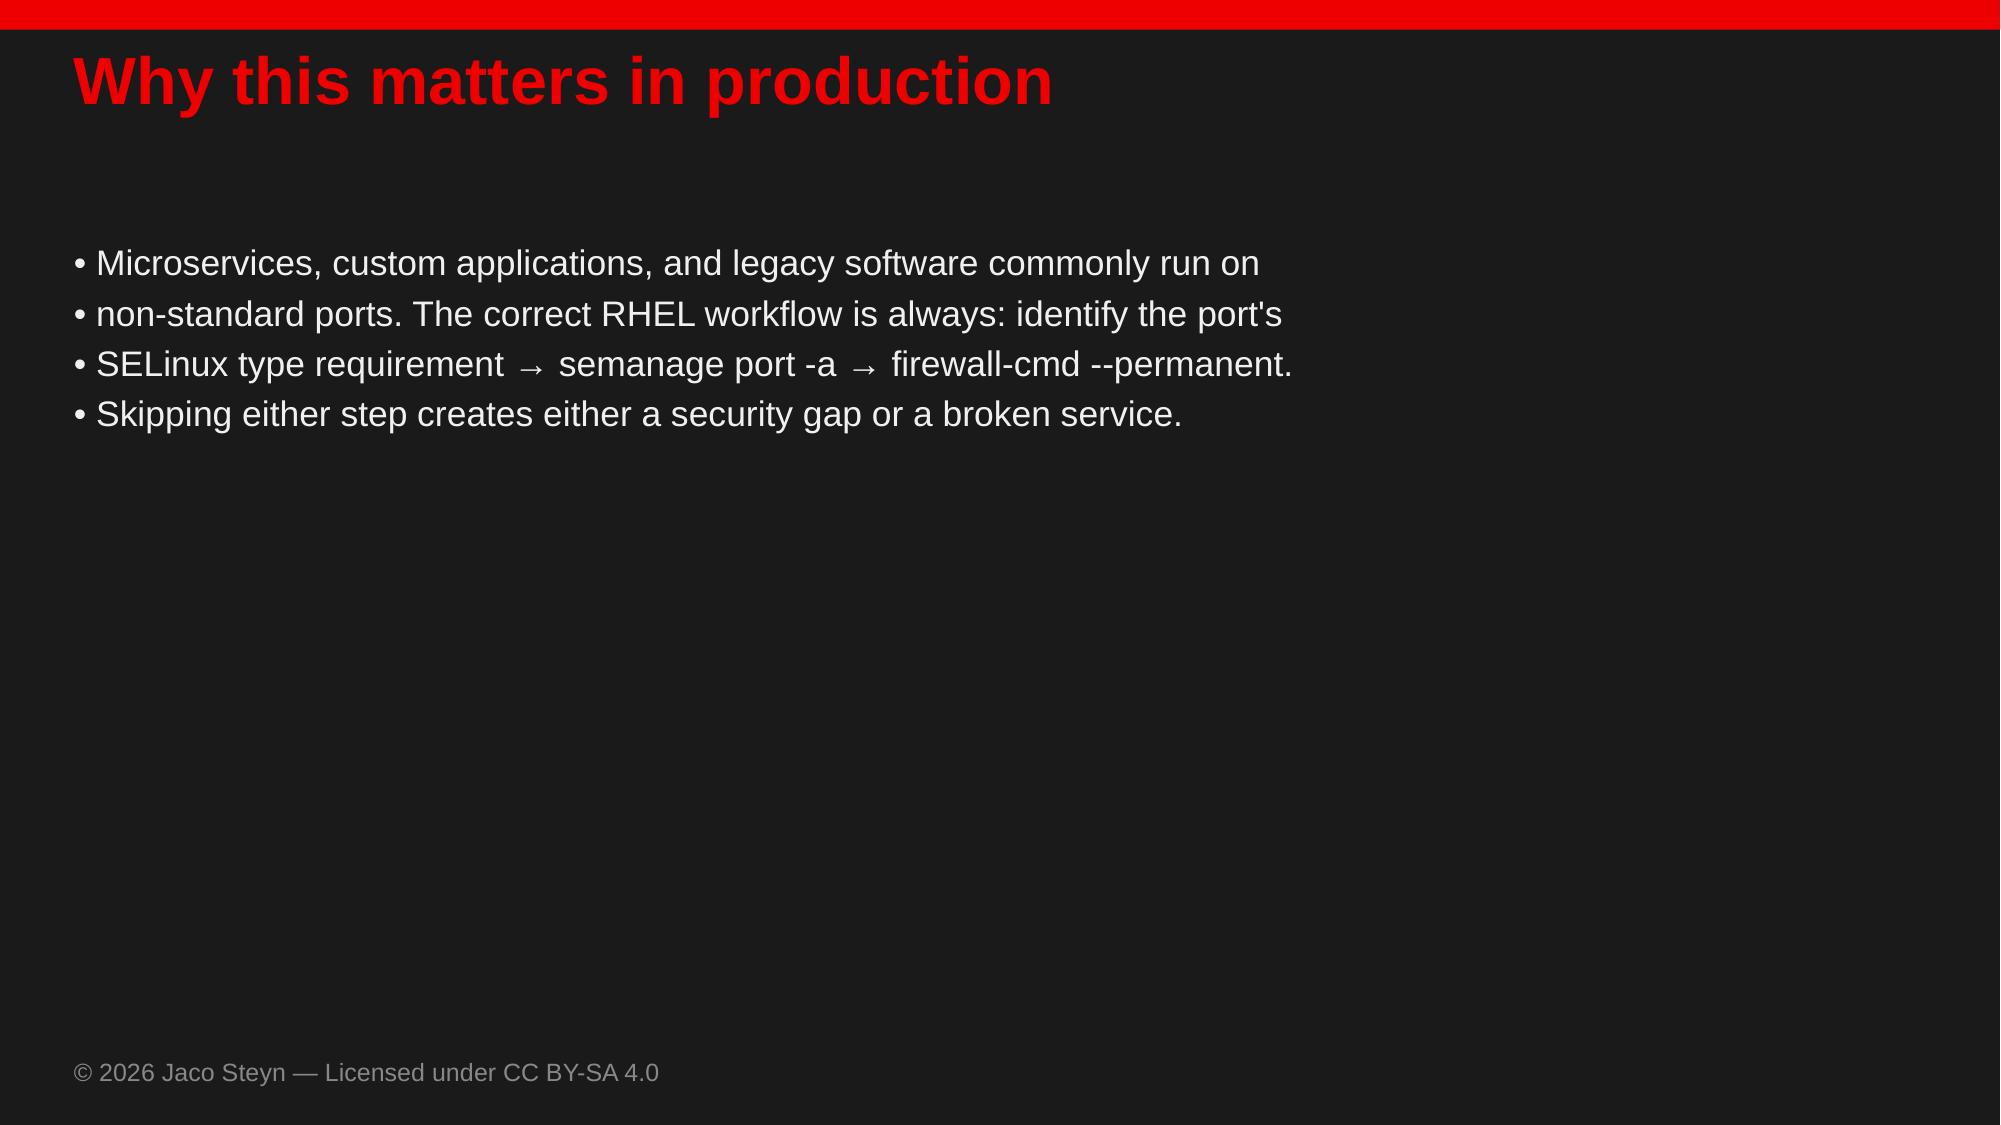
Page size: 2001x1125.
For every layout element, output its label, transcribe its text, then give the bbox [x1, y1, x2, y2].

text_box © 2026 Jaco Steyn — Licensed under CC BY-SA 4.0 [59, 1051, 1942, 1093]
text_box Why this matters in production [59, 36, 1942, 208]
text_box [0, 0, 2001, 30]
text_box • Microservices, custom applications, and legacy software commonly run on • non-standard ports. The correct RHEL workflow is always: identify the port's • SELinux type requirement → semanage port -a → firewall-cmd --permanent. • Skipping either step creates either a security gap or a broken service. [59, 236, 1942, 1037]
